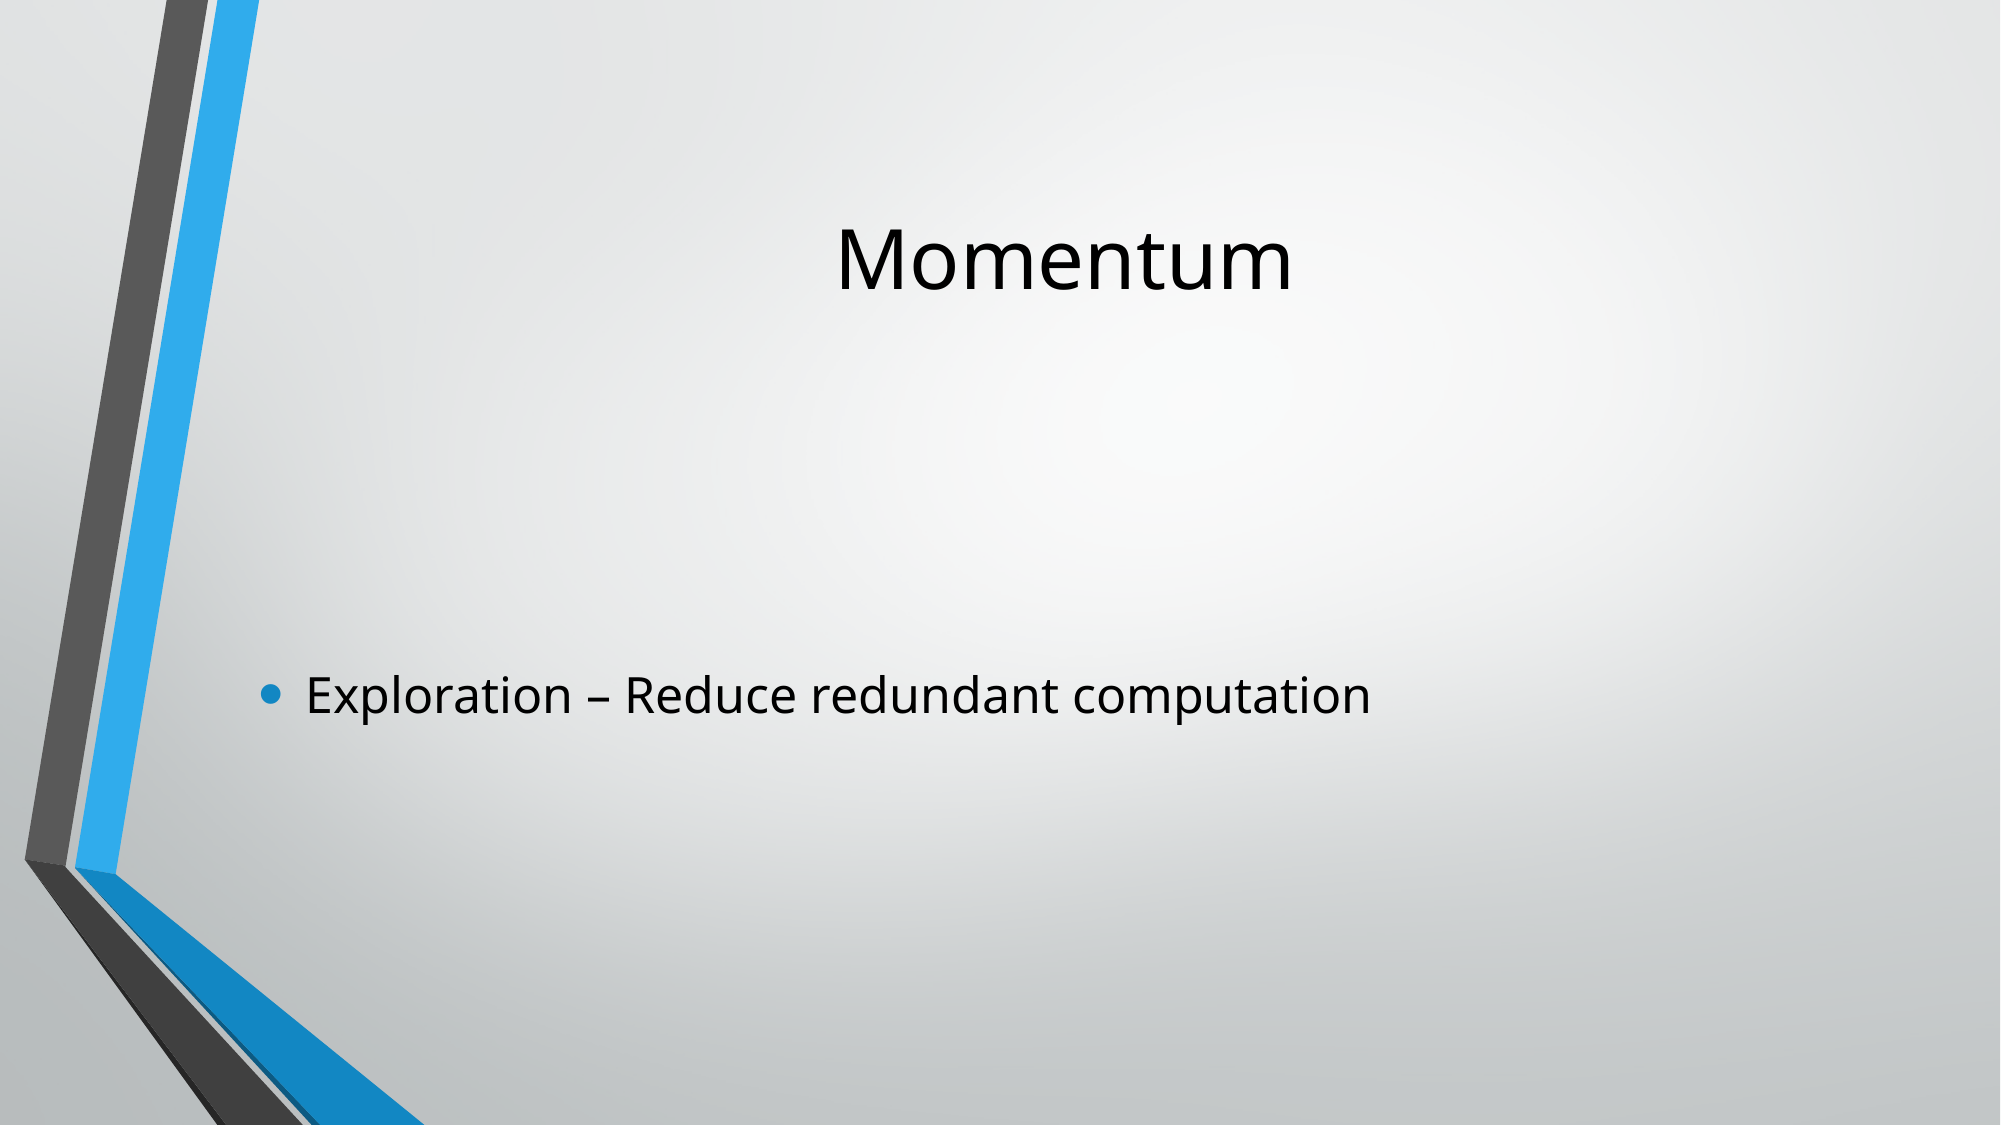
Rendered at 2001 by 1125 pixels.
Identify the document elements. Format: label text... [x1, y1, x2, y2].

list Exploration – Reduce redundant computation [243, 437, 1887, 950]
title Momentum [243, 112, 1887, 400]
